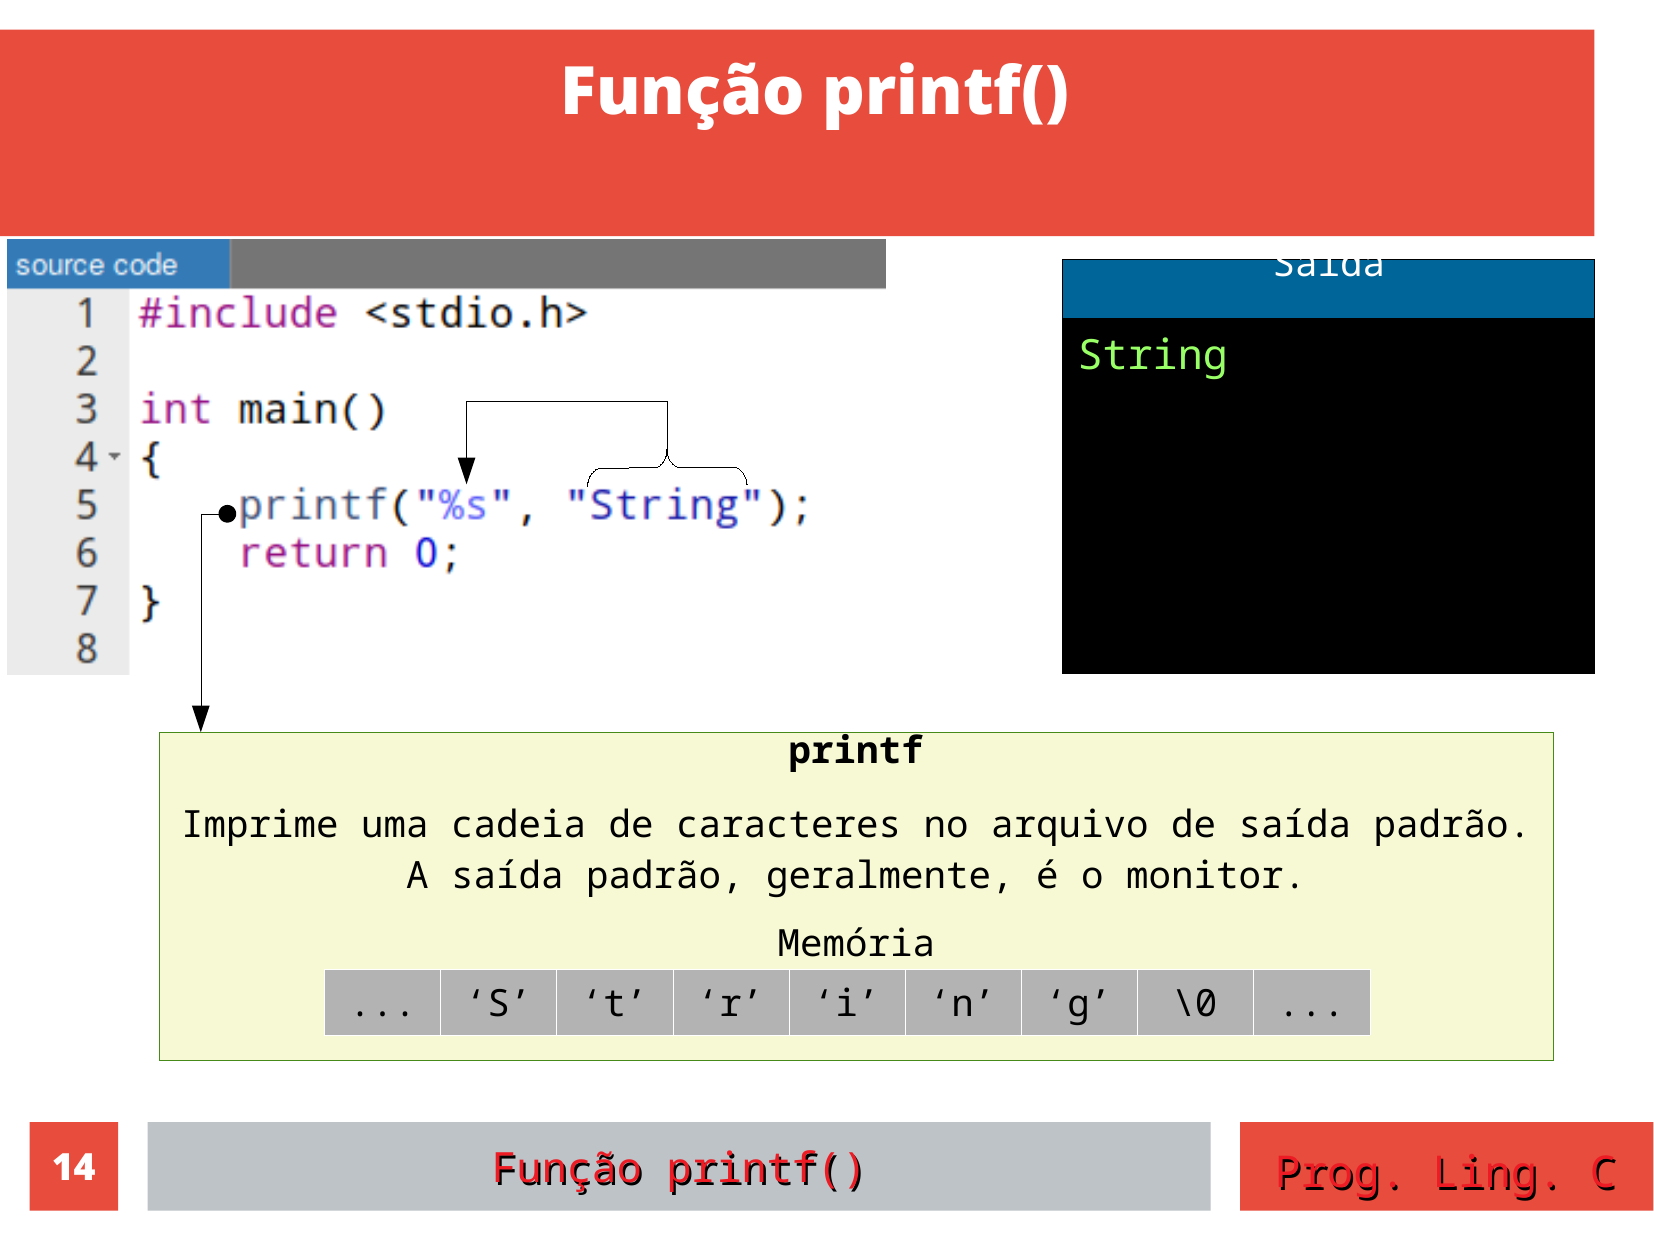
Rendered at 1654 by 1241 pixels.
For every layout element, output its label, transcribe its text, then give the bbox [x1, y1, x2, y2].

table_header ‘t’ [557, 970, 673, 1035]
text_box String [1062, 318, 1595, 674]
text_box Saída [1346, 259, 1356, 274]
text_box Função printf() [197, 1133, 1162, 1199]
table_header ‘n’ [906, 970, 1021, 1035]
table_header ‘S’ [441, 970, 556, 1035]
table_header ‘i’ [790, 970, 905, 1035]
table_header ‘g’ [1022, 970, 1137, 1035]
table_header ... [1254, 970, 1370, 1035]
text_box Saída [1062, 259, 1595, 318]
text_box Prog. Ling. C [1233, 1133, 1654, 1202]
text_box printf Imprime uma cadeia de caracteres no arquivo de saída padrão. A saída padrão, geralmente, é o monitor. Memória [159, 732, 1554, 1061]
table_header ... [325, 970, 440, 1035]
picture [7, 239, 886, 675]
title Função printf() [283, 42, 1347, 225]
table_header ‘r’ [674, 970, 789, 1035]
table_header \0 [1138, 970, 1253, 1035]
